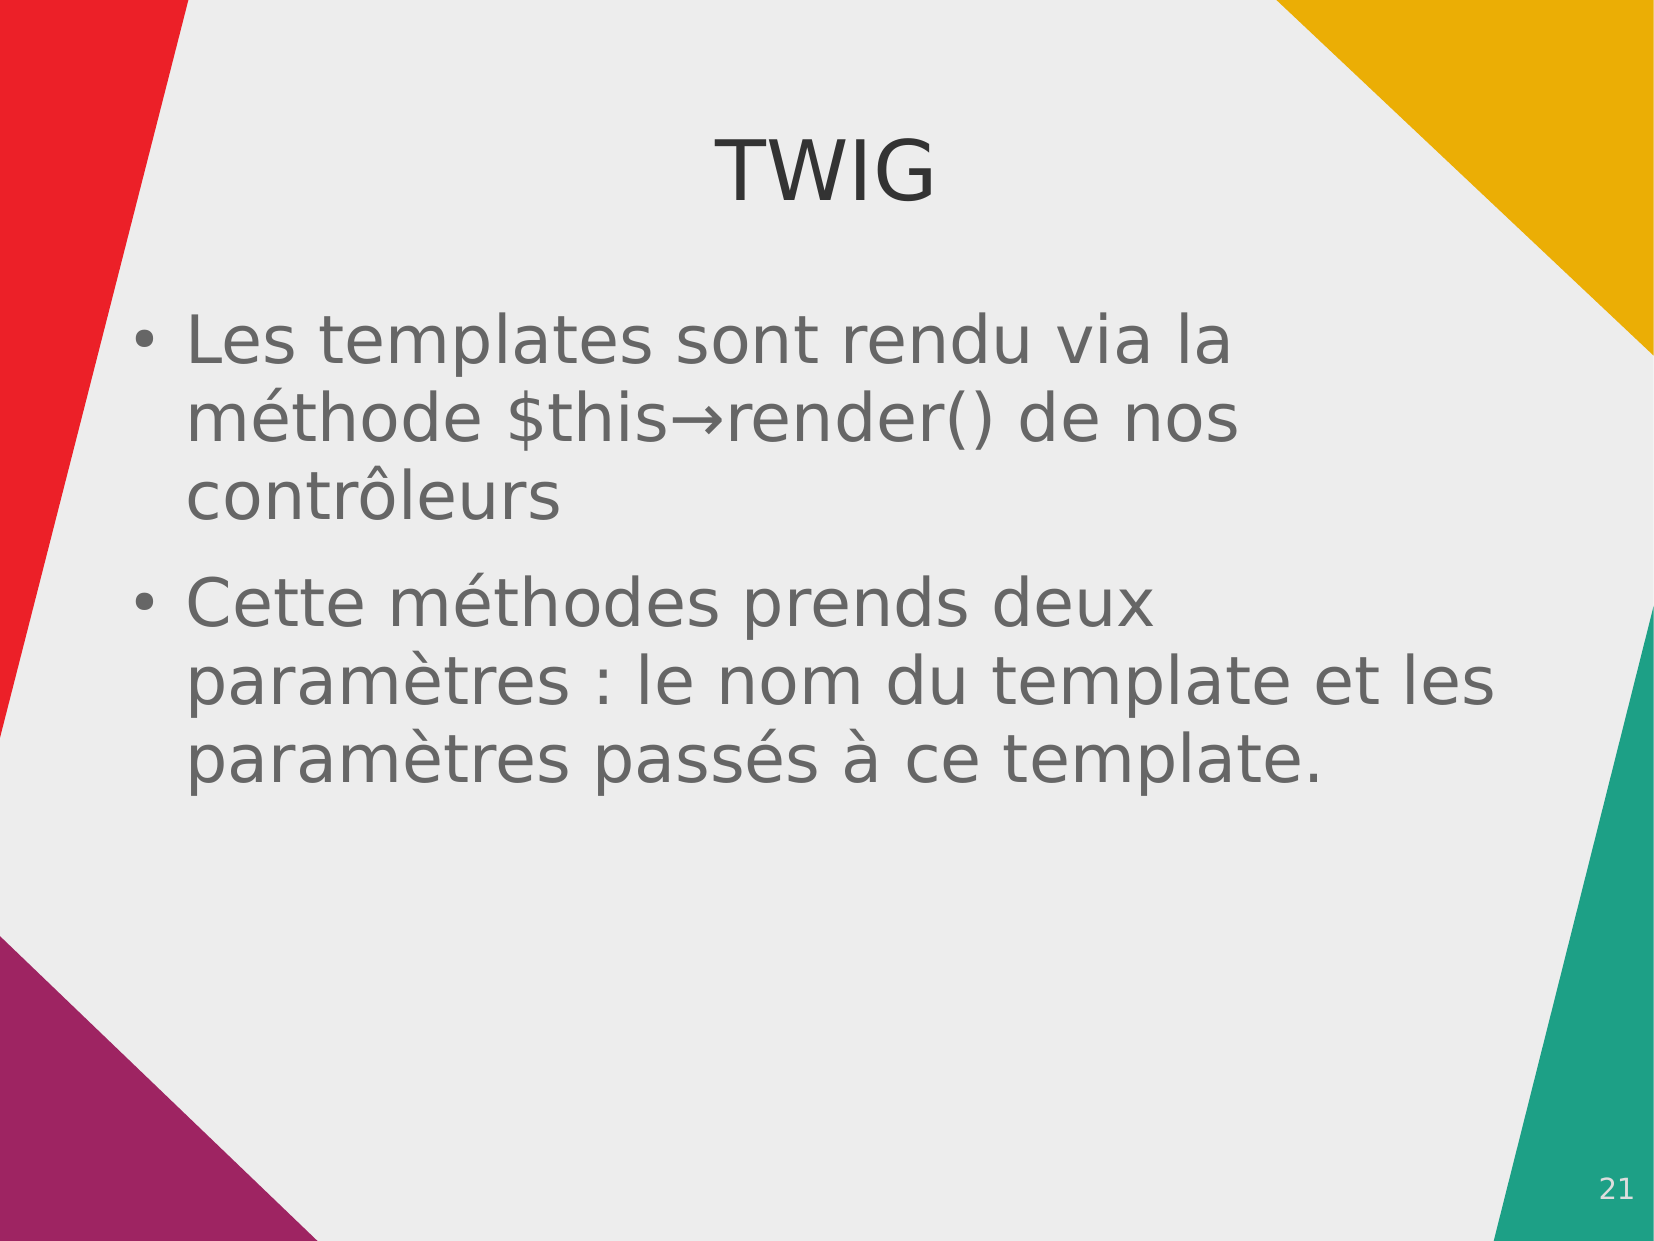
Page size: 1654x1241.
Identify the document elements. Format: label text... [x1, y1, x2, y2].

title TWIG [114, 73, 1539, 271]
list Les templates sont rendu via la méthode $this→render() de nos contrôleurs Cette méthodes prends deux paramètres : le nom du template et les paramètres passés à ce template. [114, 302, 1539, 1033]
